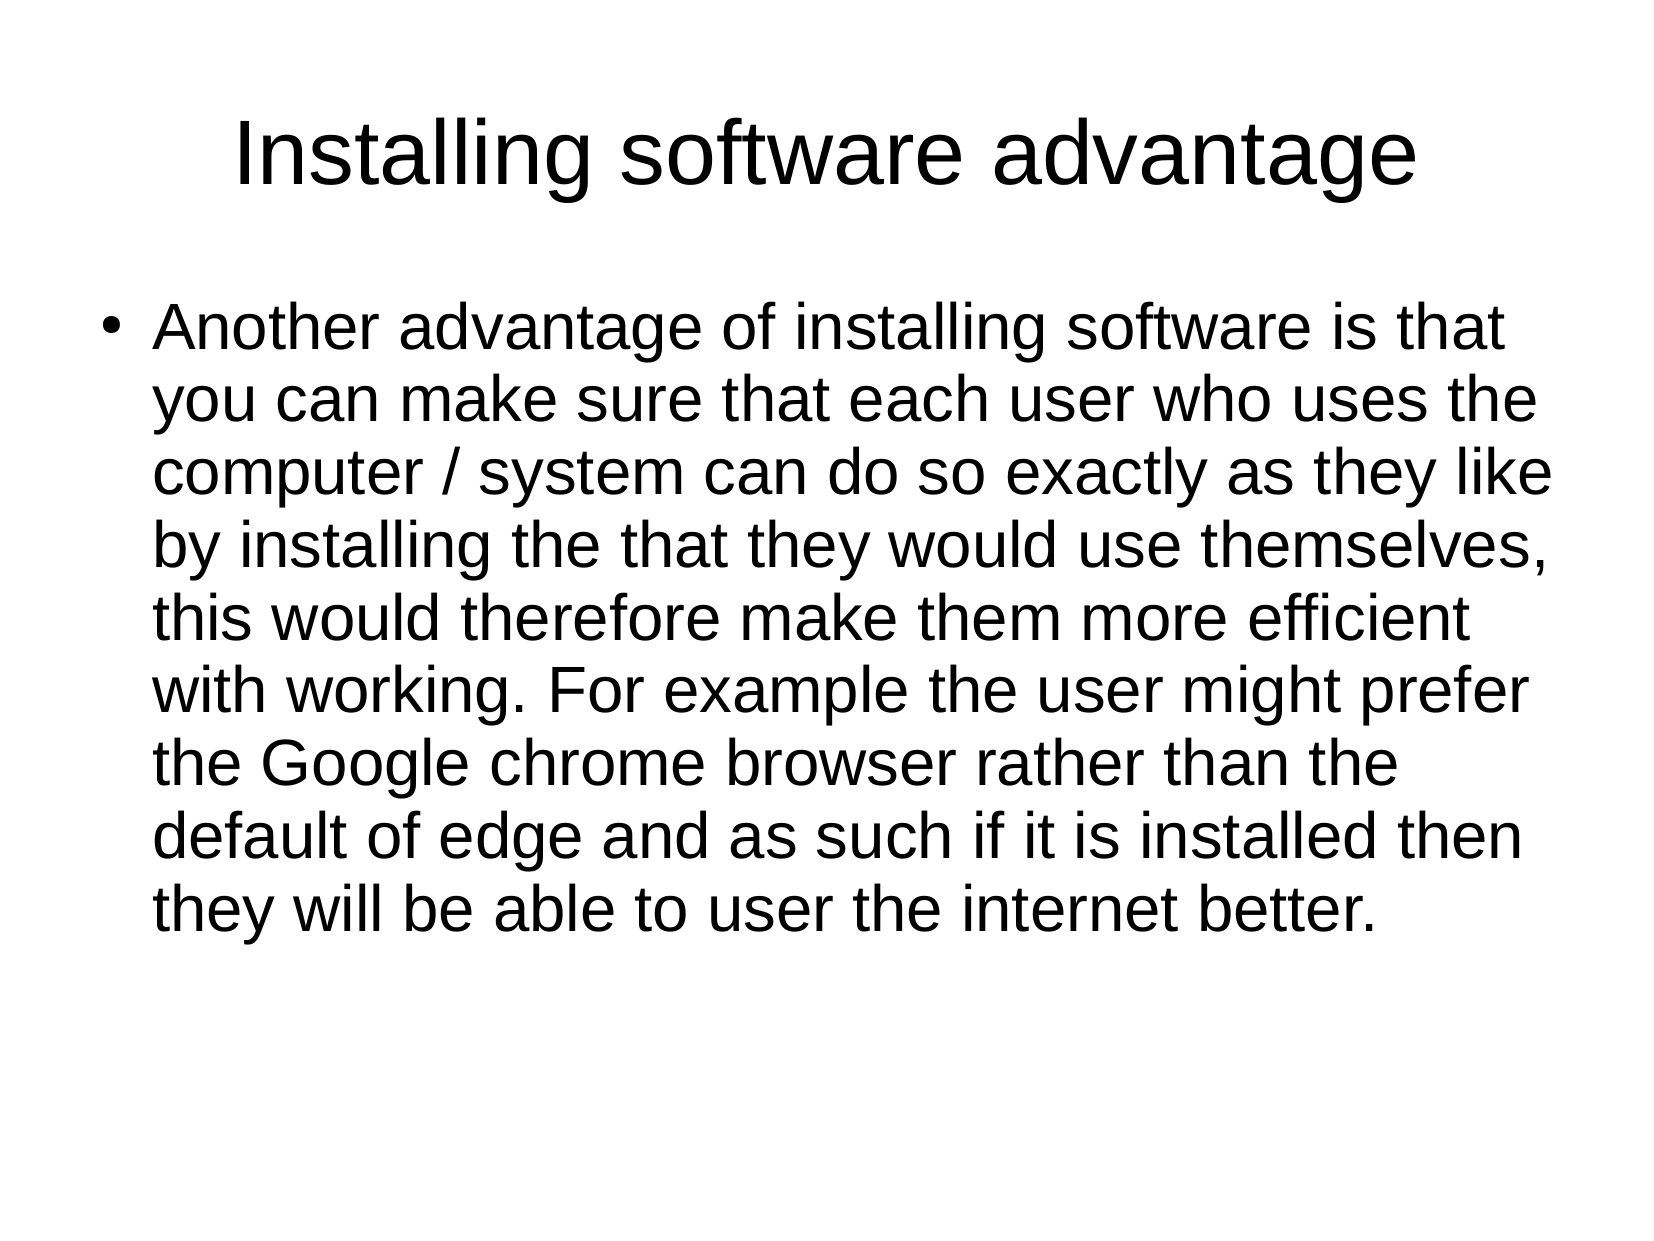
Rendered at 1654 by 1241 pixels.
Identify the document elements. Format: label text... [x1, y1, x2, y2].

title Installing software advantage [82, 49, 1571, 257]
list Another advantage of installing software is that you can make sure that each user who uses the computer / system can do so exactly as they like by installing the that they would use themselves, this would therefore make them more efficient with working. For example the user might prefer the Google chrome browser rather than the default of edge and as such if it is installed then they will be able to user the internet better. [82, 290, 1571, 1010]
